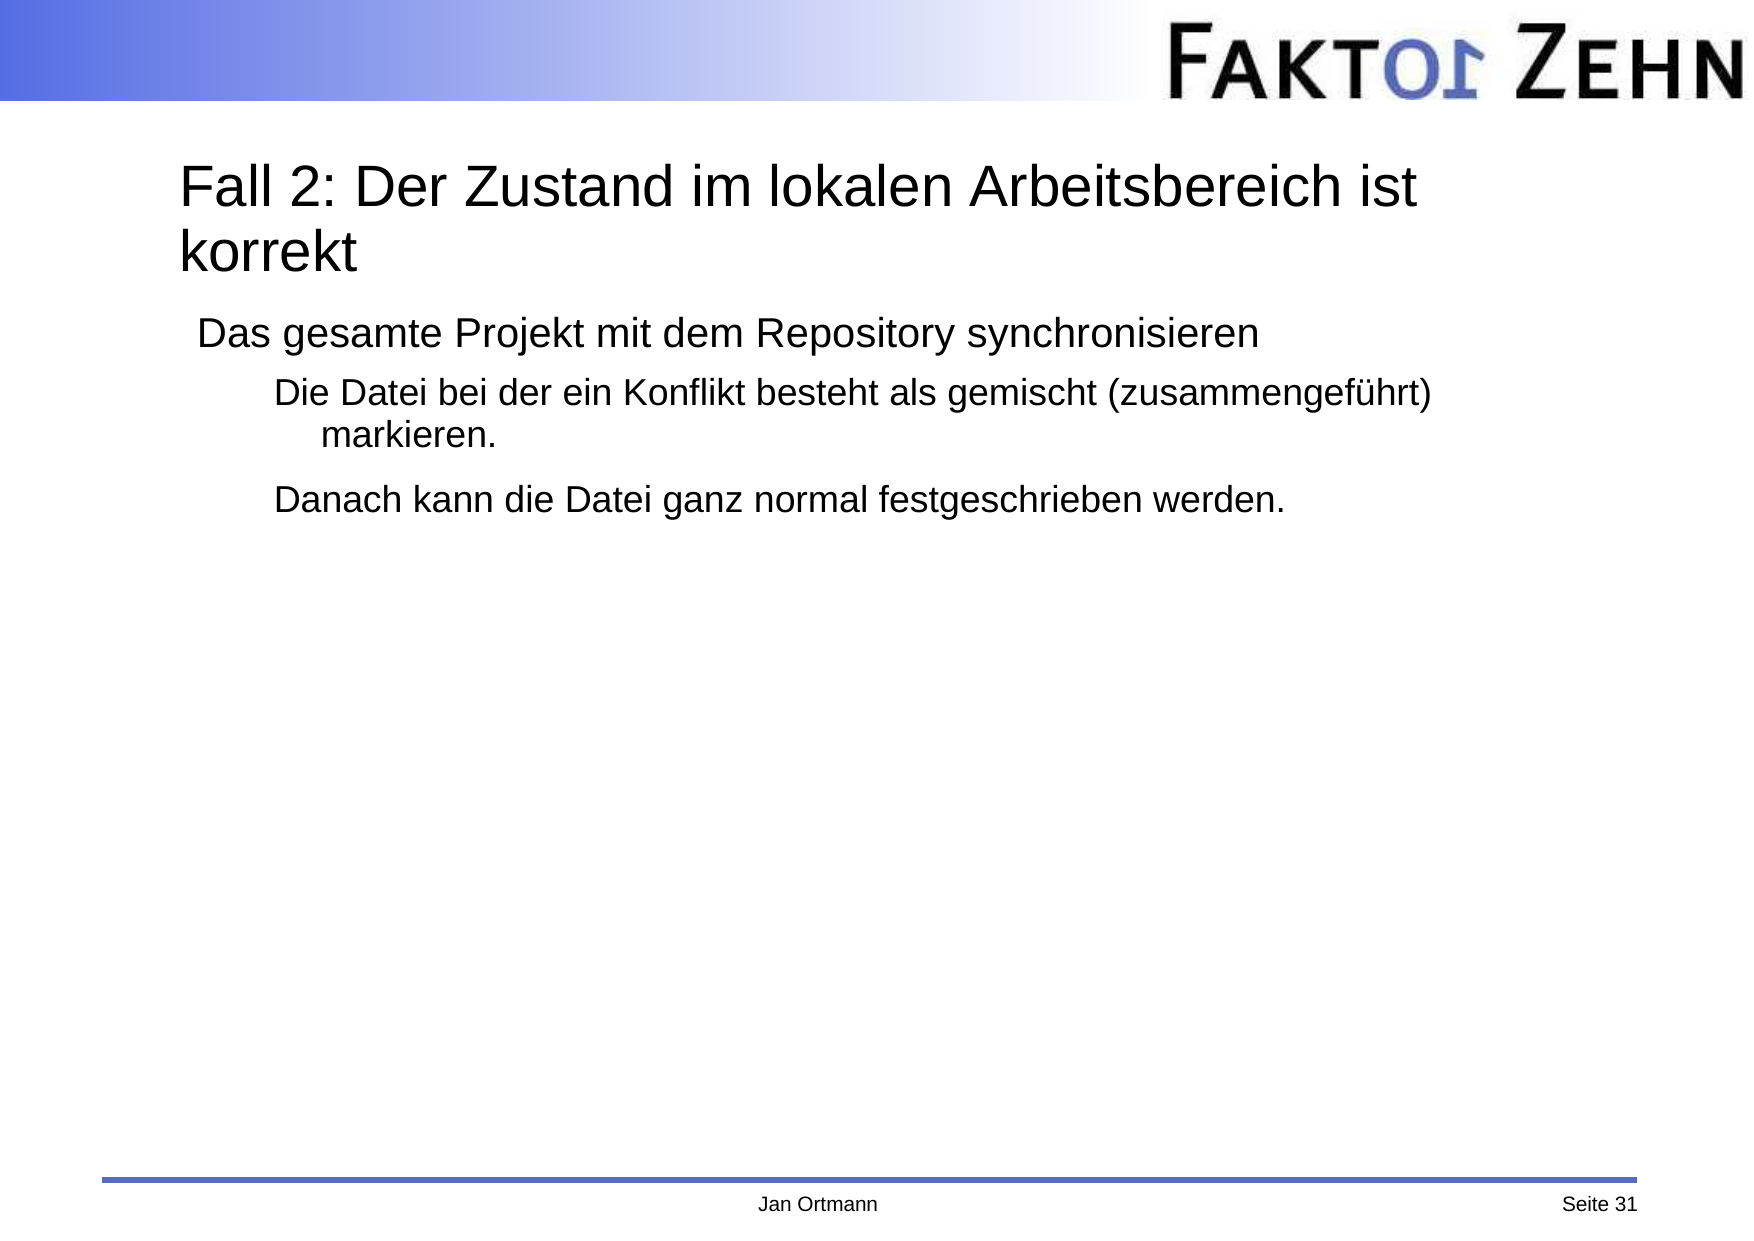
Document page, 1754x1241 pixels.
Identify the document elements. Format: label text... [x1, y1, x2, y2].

picture [1162, 7, 1752, 100]
title Fall 2: Der Zustand im lokalen Arbeitsbereich ist korrekt [179, 142, 1576, 296]
list Das gesamte Projekt mit dem Repository synchronisieren Die Datei bei der ein Konflikt besteht als gemischt (zusammengeführt) markieren. Danach kann die Datei ganz normal festgeschrieben werden. [179, 310, 1576, 1078]
